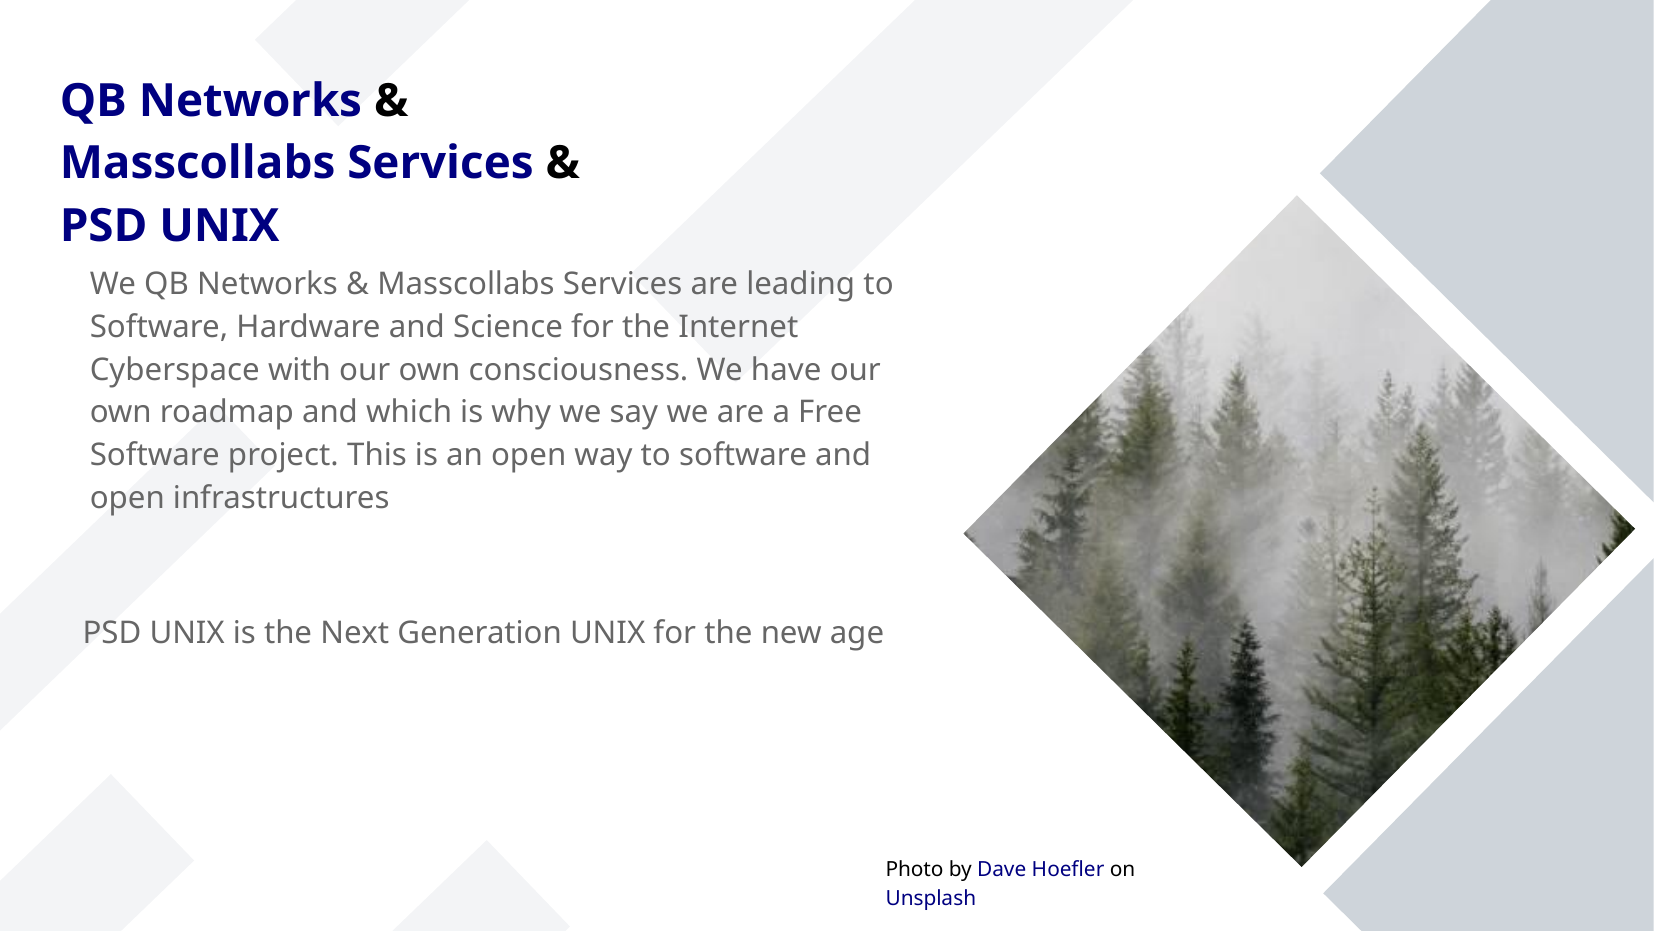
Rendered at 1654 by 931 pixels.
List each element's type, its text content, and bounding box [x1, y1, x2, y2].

text_box PSD UNIX is the Next Generation UNIX for the new age [60, 602, 901, 789]
text_box Photo by Dave Hoefler on Unsplash [870, 846, 1231, 887]
text_box [963, 195, 1636, 867]
text_box We QB Networks & Masscollabs Services are leading to Software, Hardware and Science for the Internet Cyberspace with our own consciousness. We have our own roadmap and which is why we say we are a Free Software project. This is an open way to software and open infrastructures [75, 253, 916, 526]
text_box QB Networks & Masscollabs Services & PSD UNIX [45, 60, 631, 263]
